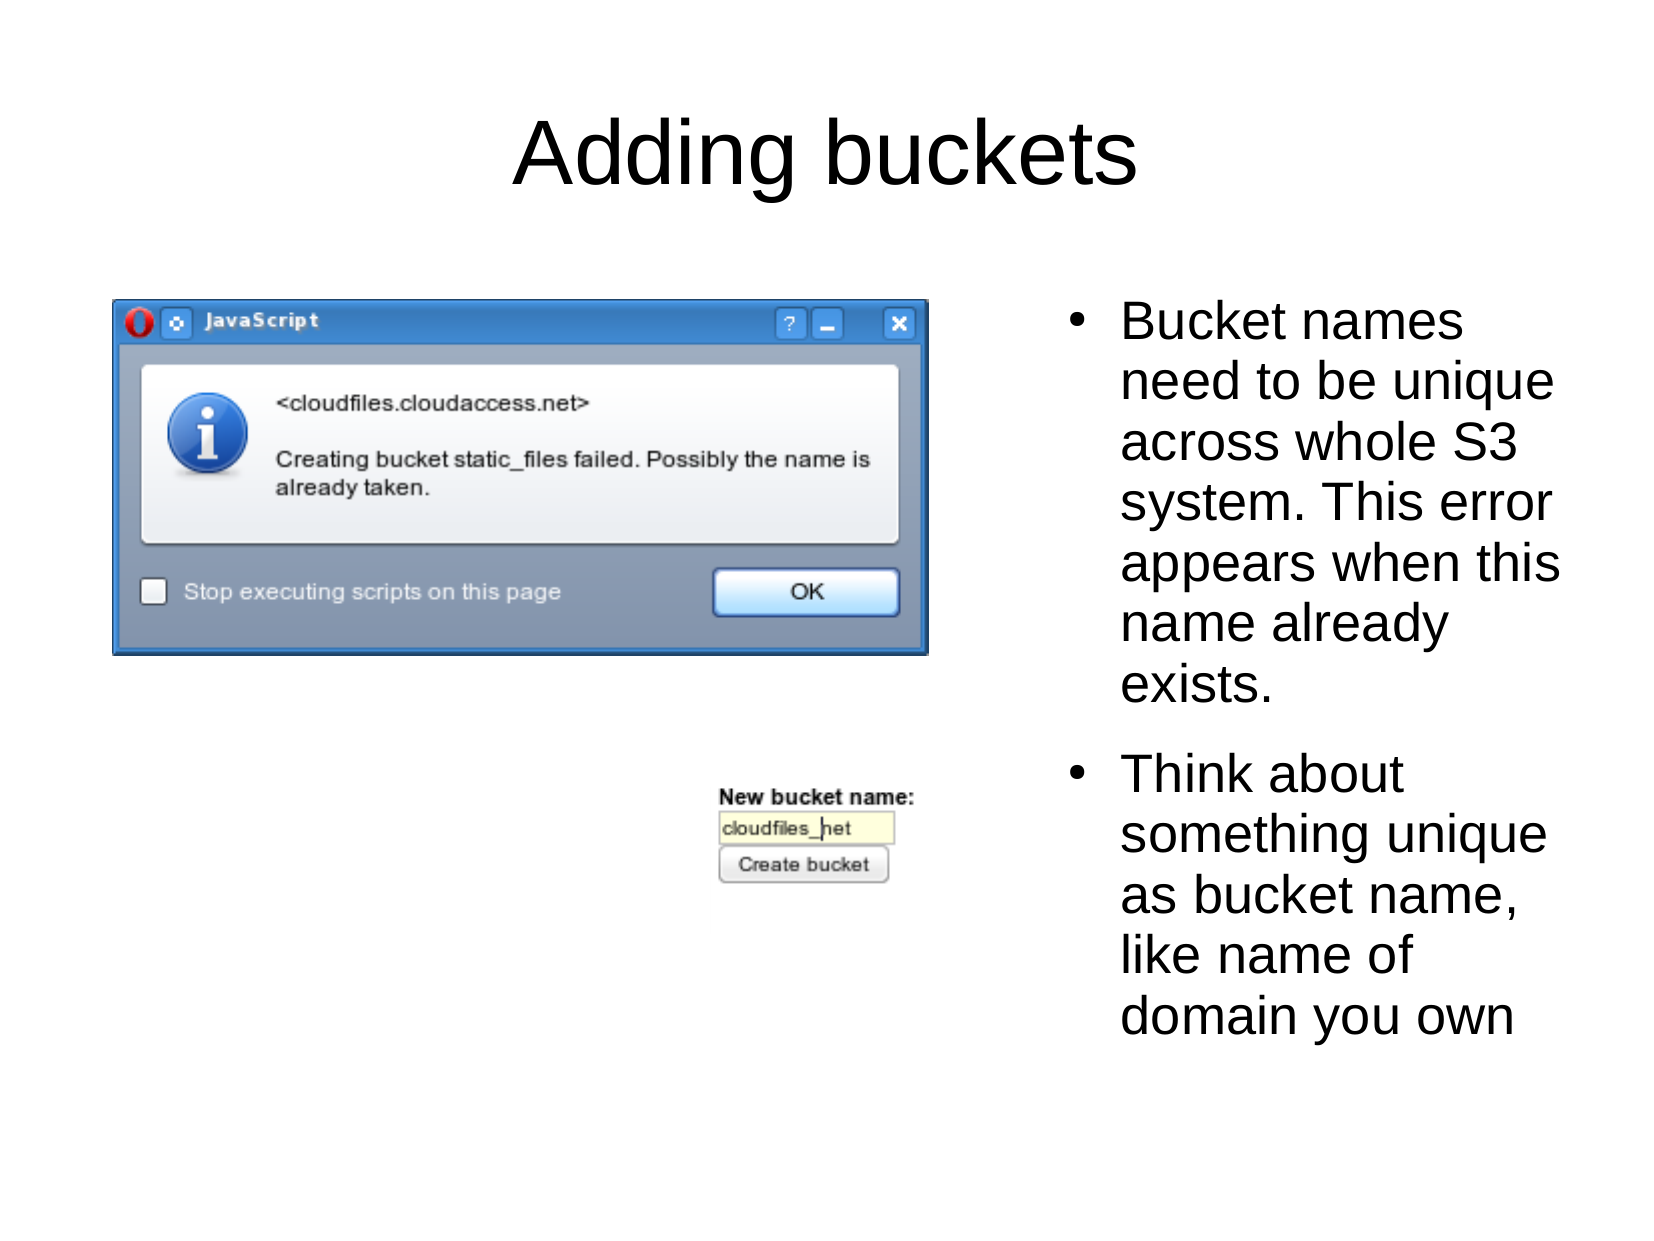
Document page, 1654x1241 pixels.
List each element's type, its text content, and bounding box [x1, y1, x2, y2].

title Adding buckets [82, 49, 1571, 257]
picture [709, 787, 938, 934]
list Bucket names need to be unique across whole S3 system. This error appears when this name already exists. Think about something unique as bucket name, like name of domain you own [1050, 290, 1572, 1109]
picture [112, 299, 929, 656]
